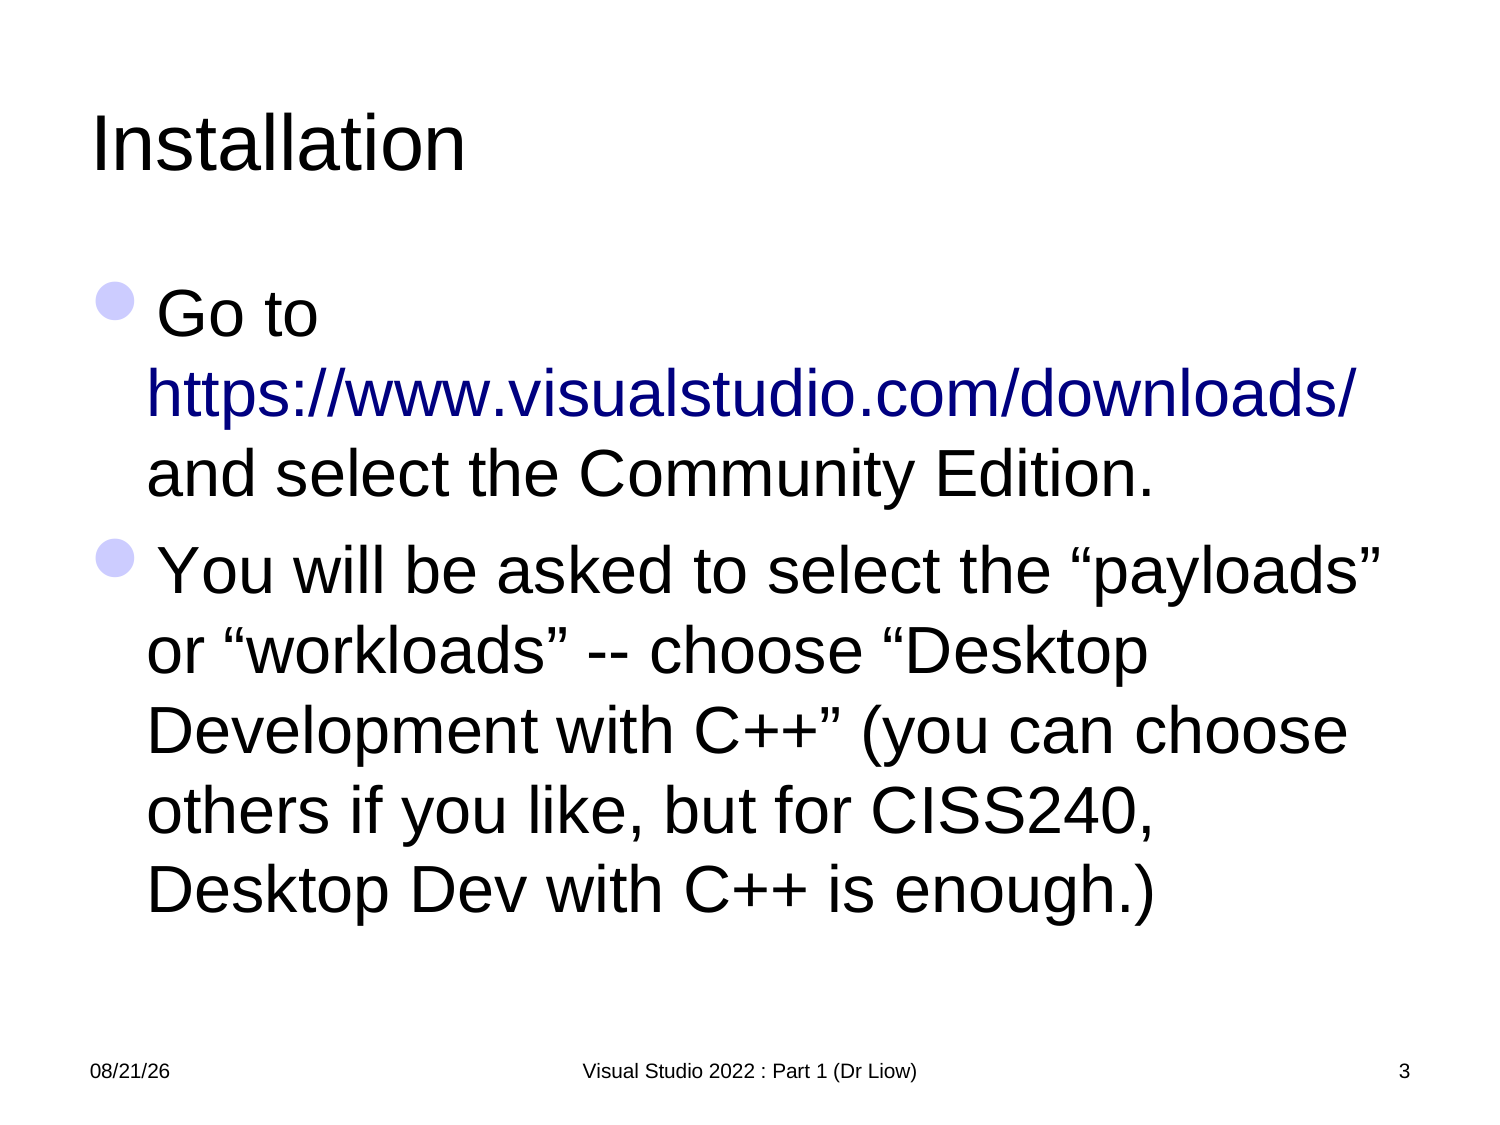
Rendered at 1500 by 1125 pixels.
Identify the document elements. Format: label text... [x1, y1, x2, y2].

title Installation [75, 45, 1426, 233]
text_box 01/11/22 [74, 1049, 426, 1101]
text_box <number> [1074, 1049, 1426, 1101]
list Go to https://www.visualstudio.com/downloads/ and select the Community Edition. You will be asked to select the “payloads” or “workloads” -- choose “Desktop Development with C++” (you can choose others if you like, but for CISS240, Desktop Dev with C++ is enough.) [75, 262, 1426, 1006]
text_box Visual Studio 2022 : Part 1 (Dr Liow) [512, 1049, 988, 1101]
